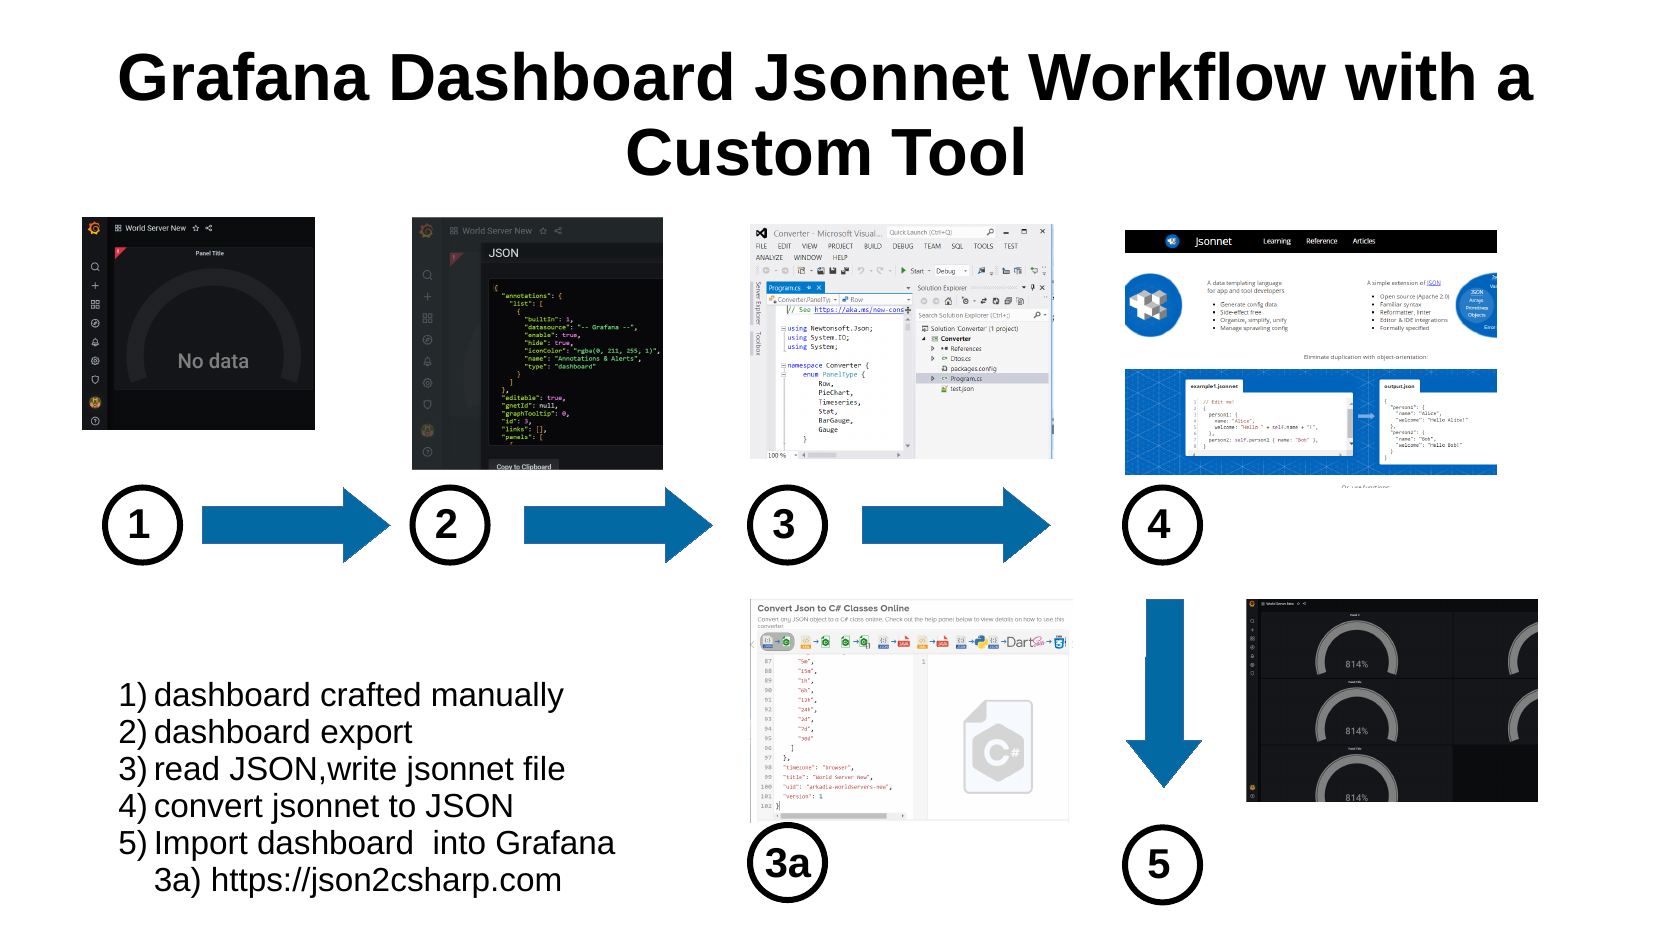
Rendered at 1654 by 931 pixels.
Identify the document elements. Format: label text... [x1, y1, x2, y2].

text_box 3 [757, 493, 833, 556]
text_box [862, 487, 1051, 563]
picture [82, 217, 315, 430]
title Grafana Dashboard Jsonnet Workflow with a Custom Tool [82, 12, 1571, 218]
text_box 3a [750, 832, 833, 901]
text_box 4 [1132, 493, 1208, 556]
text_box 2 [420, 493, 496, 556]
text_box 1 [112, 493, 188, 556]
text_box 5 [1132, 833, 1208, 895]
picture [1246, 599, 1538, 802]
picture [412, 217, 663, 470]
text_box [524, 487, 713, 563]
text_box [202, 487, 391, 563]
text_box [1126, 599, 1202, 788]
picture [750, 224, 1054, 459]
picture [1125, 230, 1497, 488]
picture [750, 599, 1073, 823]
text_box dashboard crafted manually dashboard export read JSON,write jsonnet file convert jsonnet to JSON Import dashboard into Grafana 3a) https://json2csharp.com [118, 637, 681, 931]
